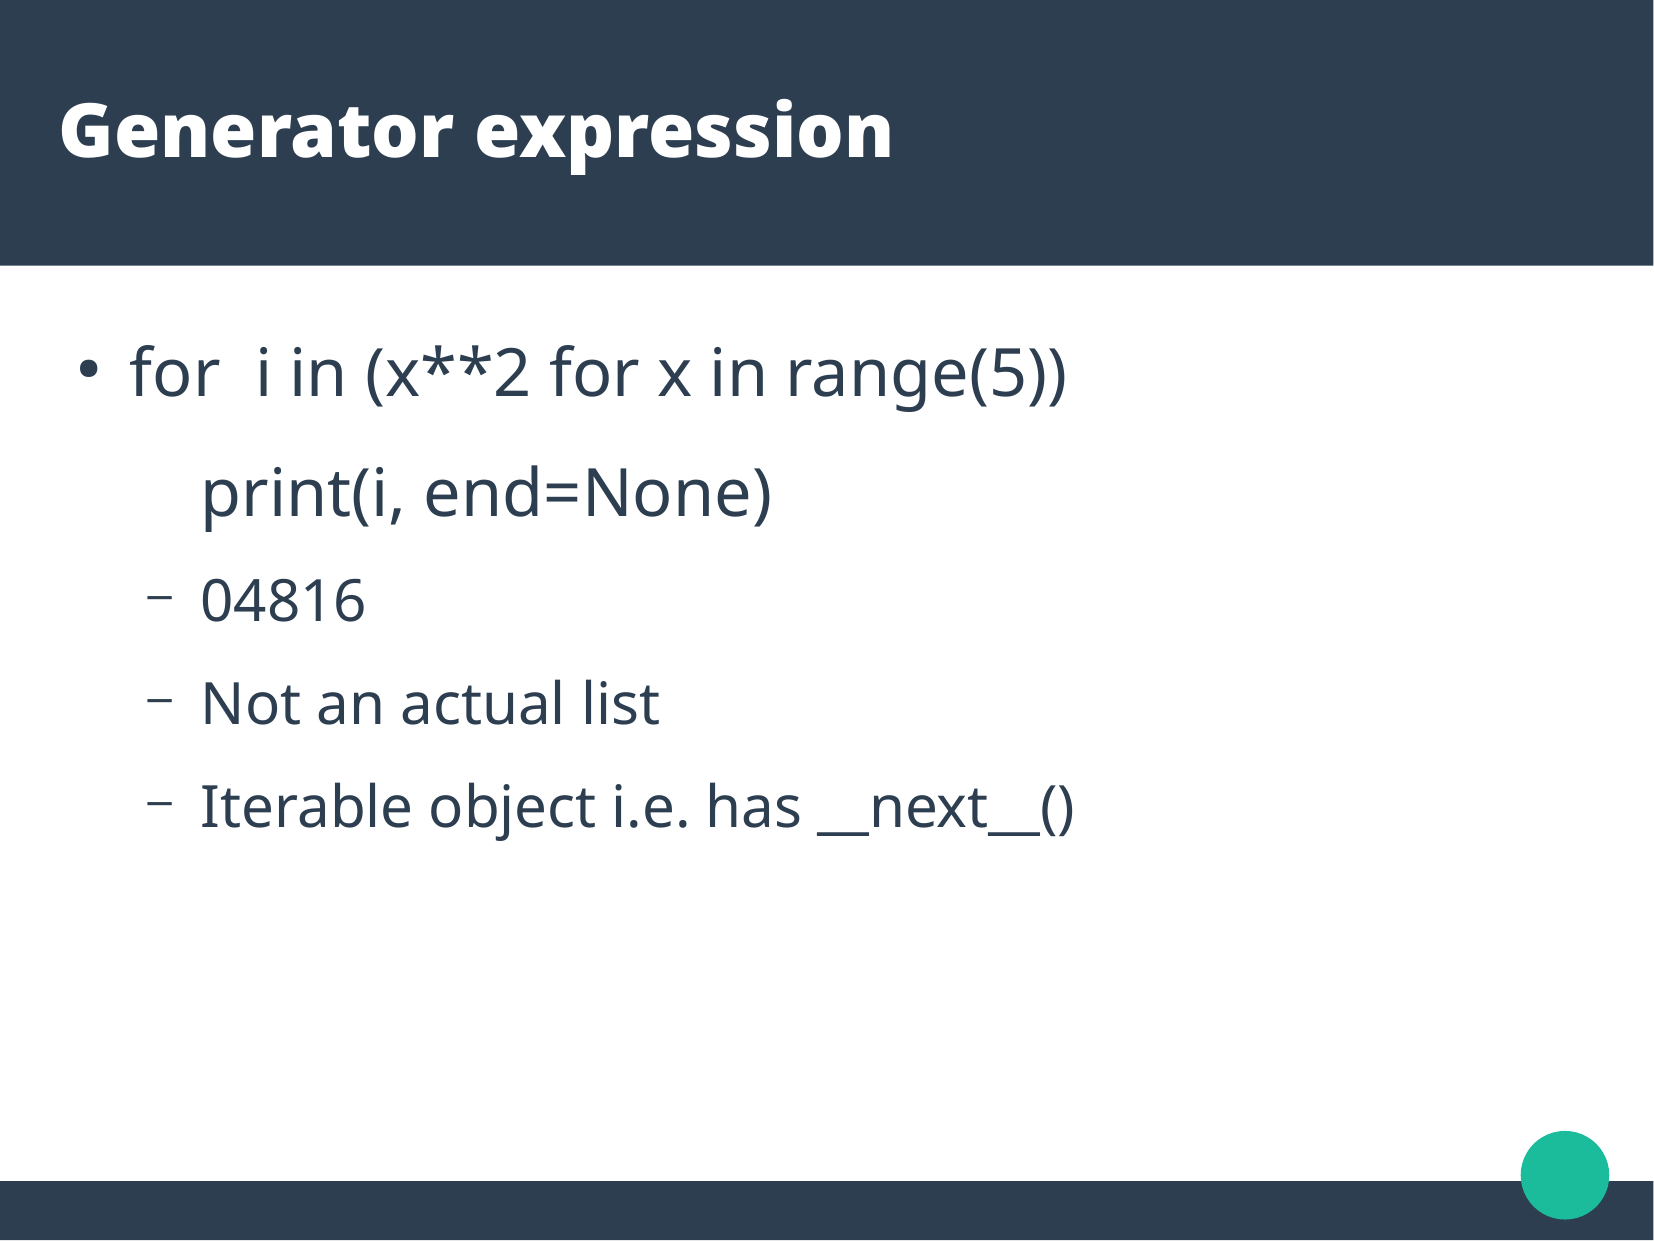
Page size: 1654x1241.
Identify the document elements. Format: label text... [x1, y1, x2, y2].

list for i in (x**2 for x in range(5)) print(i, end=None) 04816 Not an actual list Iterable object i.e. has __next__() [59, 324, 1595, 1152]
title Generator expression [59, 49, 1595, 207]
